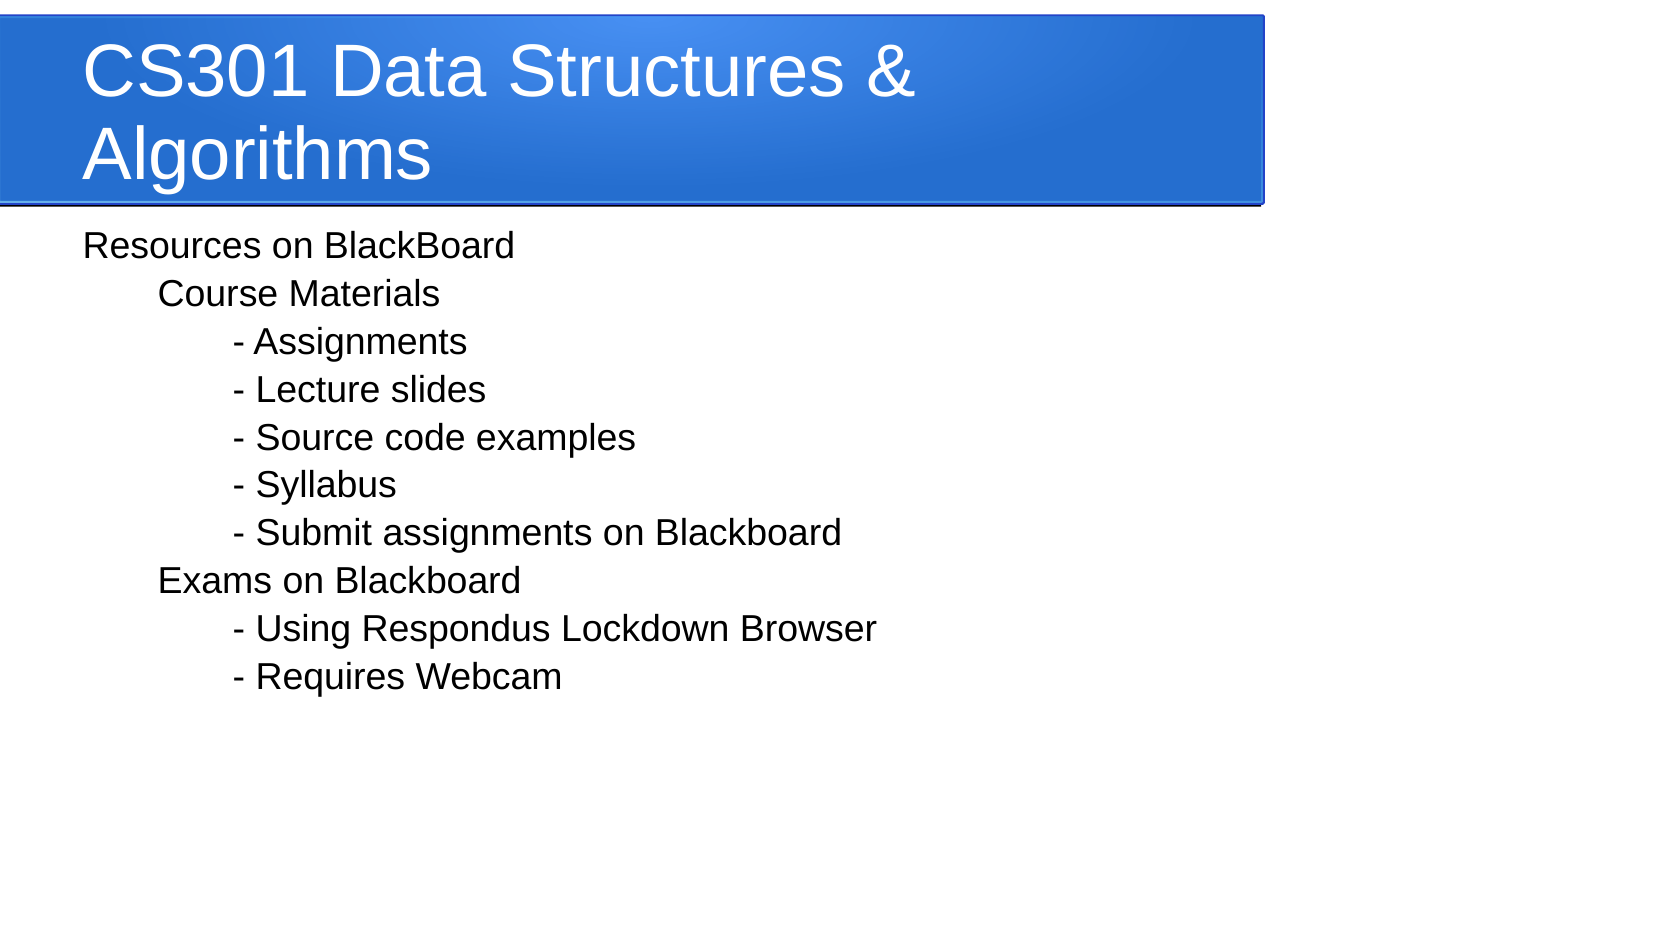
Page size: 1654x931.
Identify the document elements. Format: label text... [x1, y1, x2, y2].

subtitle Resources on BlackBoard Course Materials - Assignments - Lecture slides - Source code examples - Syllabus - Submit assignments on Blackboard Exams on Blackboard - Using Respondus Lockdown Browser - Requires Webcam [82, 224, 1111, 898]
title CS301 Data Structures & Algorithms [82, 29, 1235, 196]
